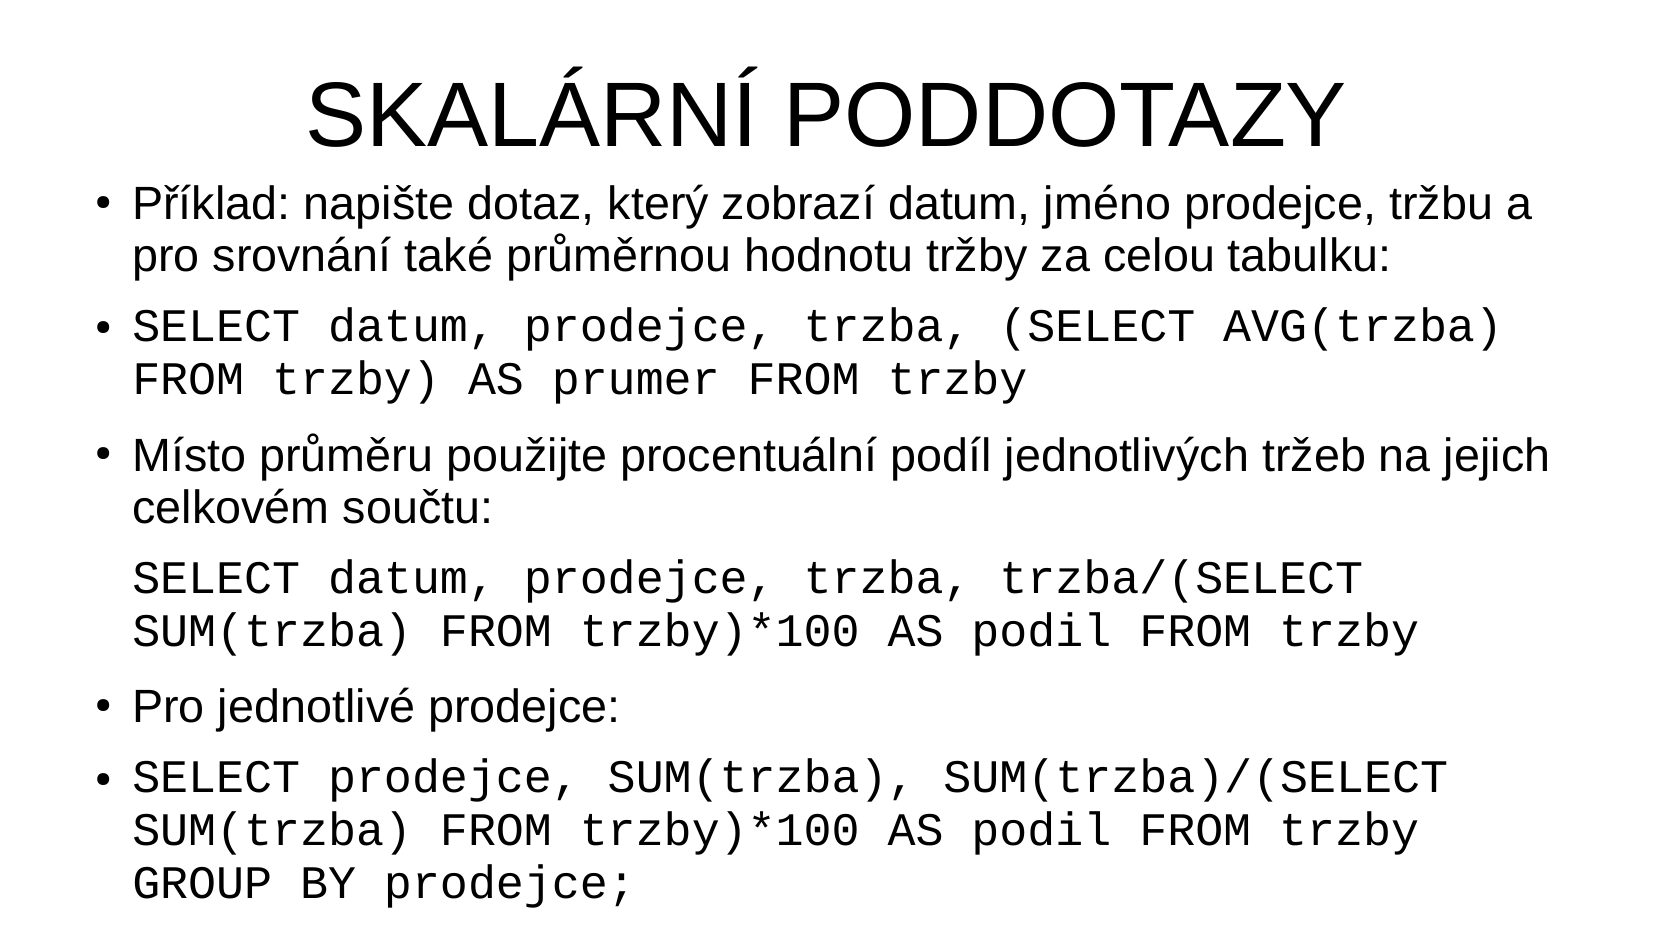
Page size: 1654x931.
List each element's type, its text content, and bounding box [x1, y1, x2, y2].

list Příklad: napište dotaz, který zobrazí datum, jméno prodejce, tržbu a pro srovnání také průměrnou hodnotu tržby za celou tabulku: SELECT datum, prodejce, trzba, (SELECT AVG(trzba) FROM trzby) AS prumer FROM trzby Místo průměru použijte procentuální podíl jednotlivých tržeb na jejich celkovém součtu: SELECT datum, prodejce, trzba, trzba/(SELECT SUM(trzba) FROM trzby)*100 AS podil FROM trzby Pro jednotlivé prodejce: SELECT prodejce, SUM(trzba), SUM(trzba)/(SELECT SUM(trzba) FROM trzby)*100 AS podil FROM trzby GROUP BY prodejce; [82, 177, 1571, 916]
title SKALÁRNÍ PODDOTAZY [82, 37, 1571, 177]
